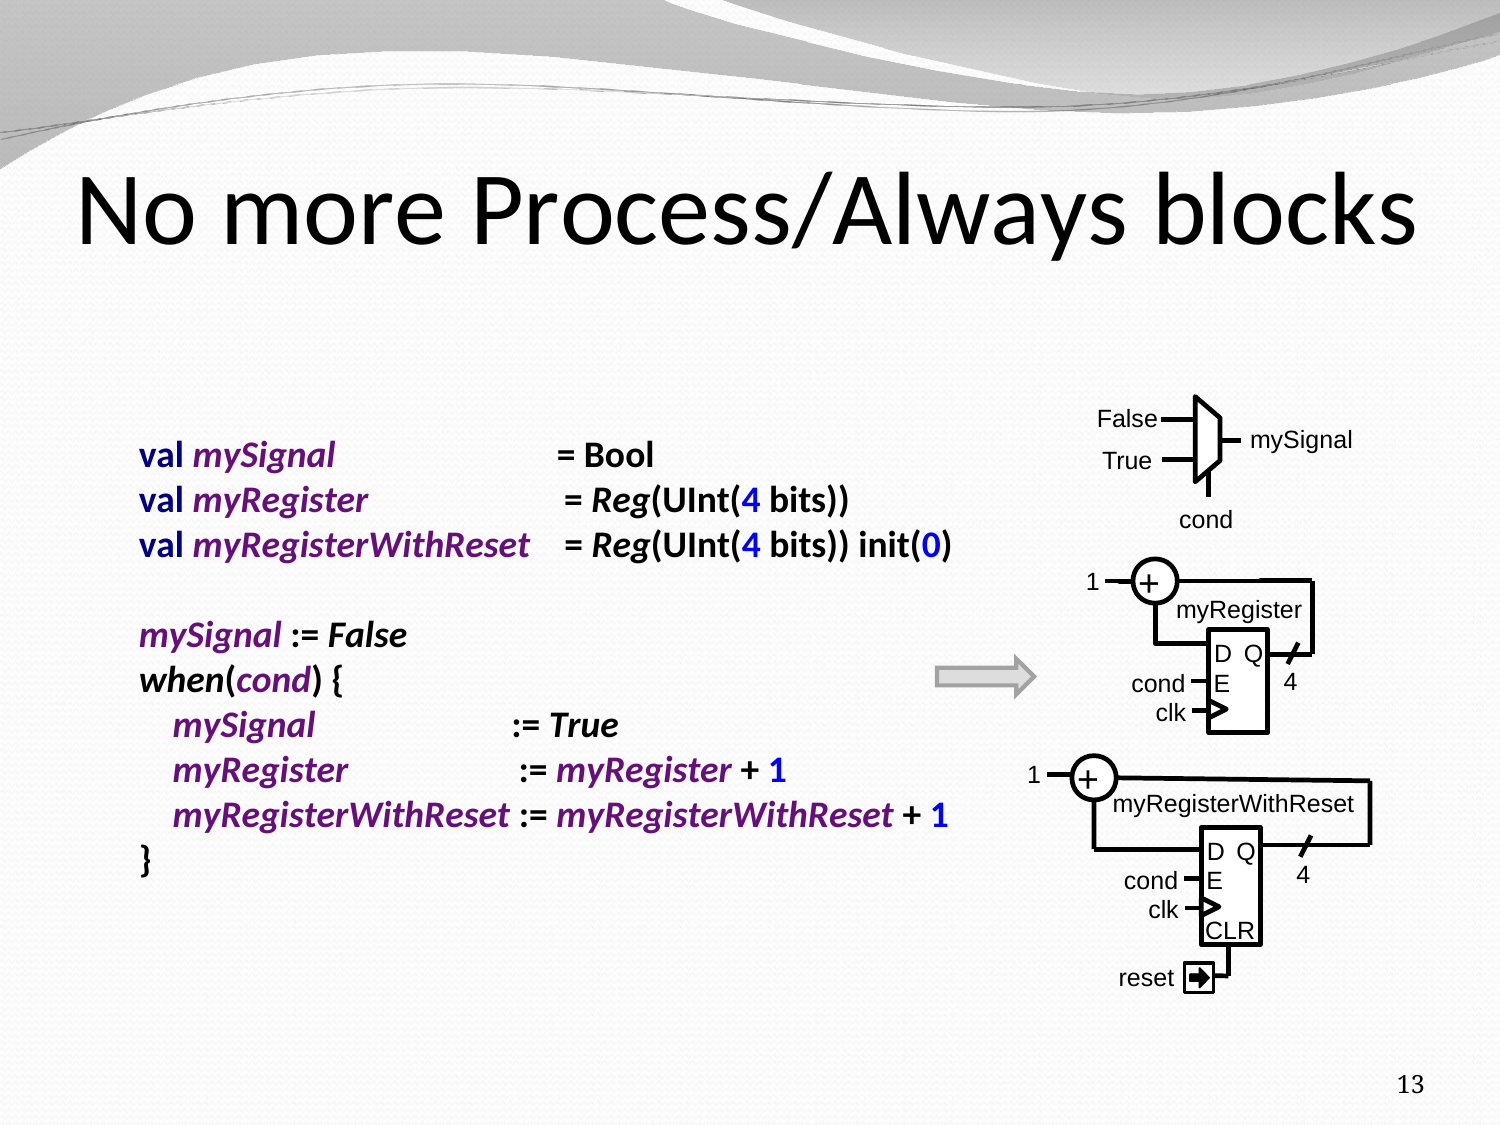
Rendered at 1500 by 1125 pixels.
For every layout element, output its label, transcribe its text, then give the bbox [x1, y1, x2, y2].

text_box clk [1132, 705, 1209, 734]
text_box D [1199, 631, 1228, 659]
text_box Q [1228, 631, 1279, 674]
text_box cond [1116, 659, 1201, 705]
text_box 1 [1054, 557, 1131, 603]
text_box True [1085, 441, 1170, 482]
text_box cond [1109, 857, 1194, 903]
text_box CLR [1190, 906, 1270, 952]
text_box myRegister [1161, 585, 1310, 631]
text_box Q [1221, 825, 1278, 875]
text_box myRegisterWithReset [1097, 781, 1367, 825]
text_box 1 [996, 751, 1072, 796]
text_box False [1081, 395, 1173, 441]
picture [0, 0, 1500, 1125]
text_box cond [1164, 496, 1249, 542]
text_box reset [1045, 955, 1190, 999]
text_box 4 [1252, 658, 1329, 703]
text_box [1202, 875, 1261, 906]
text_box <numéro> [1299, 1042, 1426, 1103]
text_box E [1194, 857, 1238, 903]
text_box [1209, 674, 1268, 733]
text_box val mySignal = Bool val myRegister = Reg(UInt(4 bits)) val myRegisterWithReset = Reg(UInt(4 bits)) init(0) mySignal := False when(cond) { mySignal := True myRegister := myRegister + 1 myRegisterWithReset := myRegisterWithReset + 1 } [123, 421, 968, 888]
text_box [1195, 396, 1221, 482]
title No more Process/Always blocks [75, 78, 1426, 266]
text_box mySignal [1235, 415, 1368, 461]
text_box 4 [1265, 850, 1342, 896]
text_box [936, 658, 1035, 695]
text_box + [1072, 755, 1116, 800]
text_box D [1192, 825, 1221, 857]
text_box [1190, 963, 1214, 993]
text_box clk [1125, 903, 1202, 932]
text_box + [1133, 558, 1178, 604]
text_box E [1201, 659, 1246, 705]
